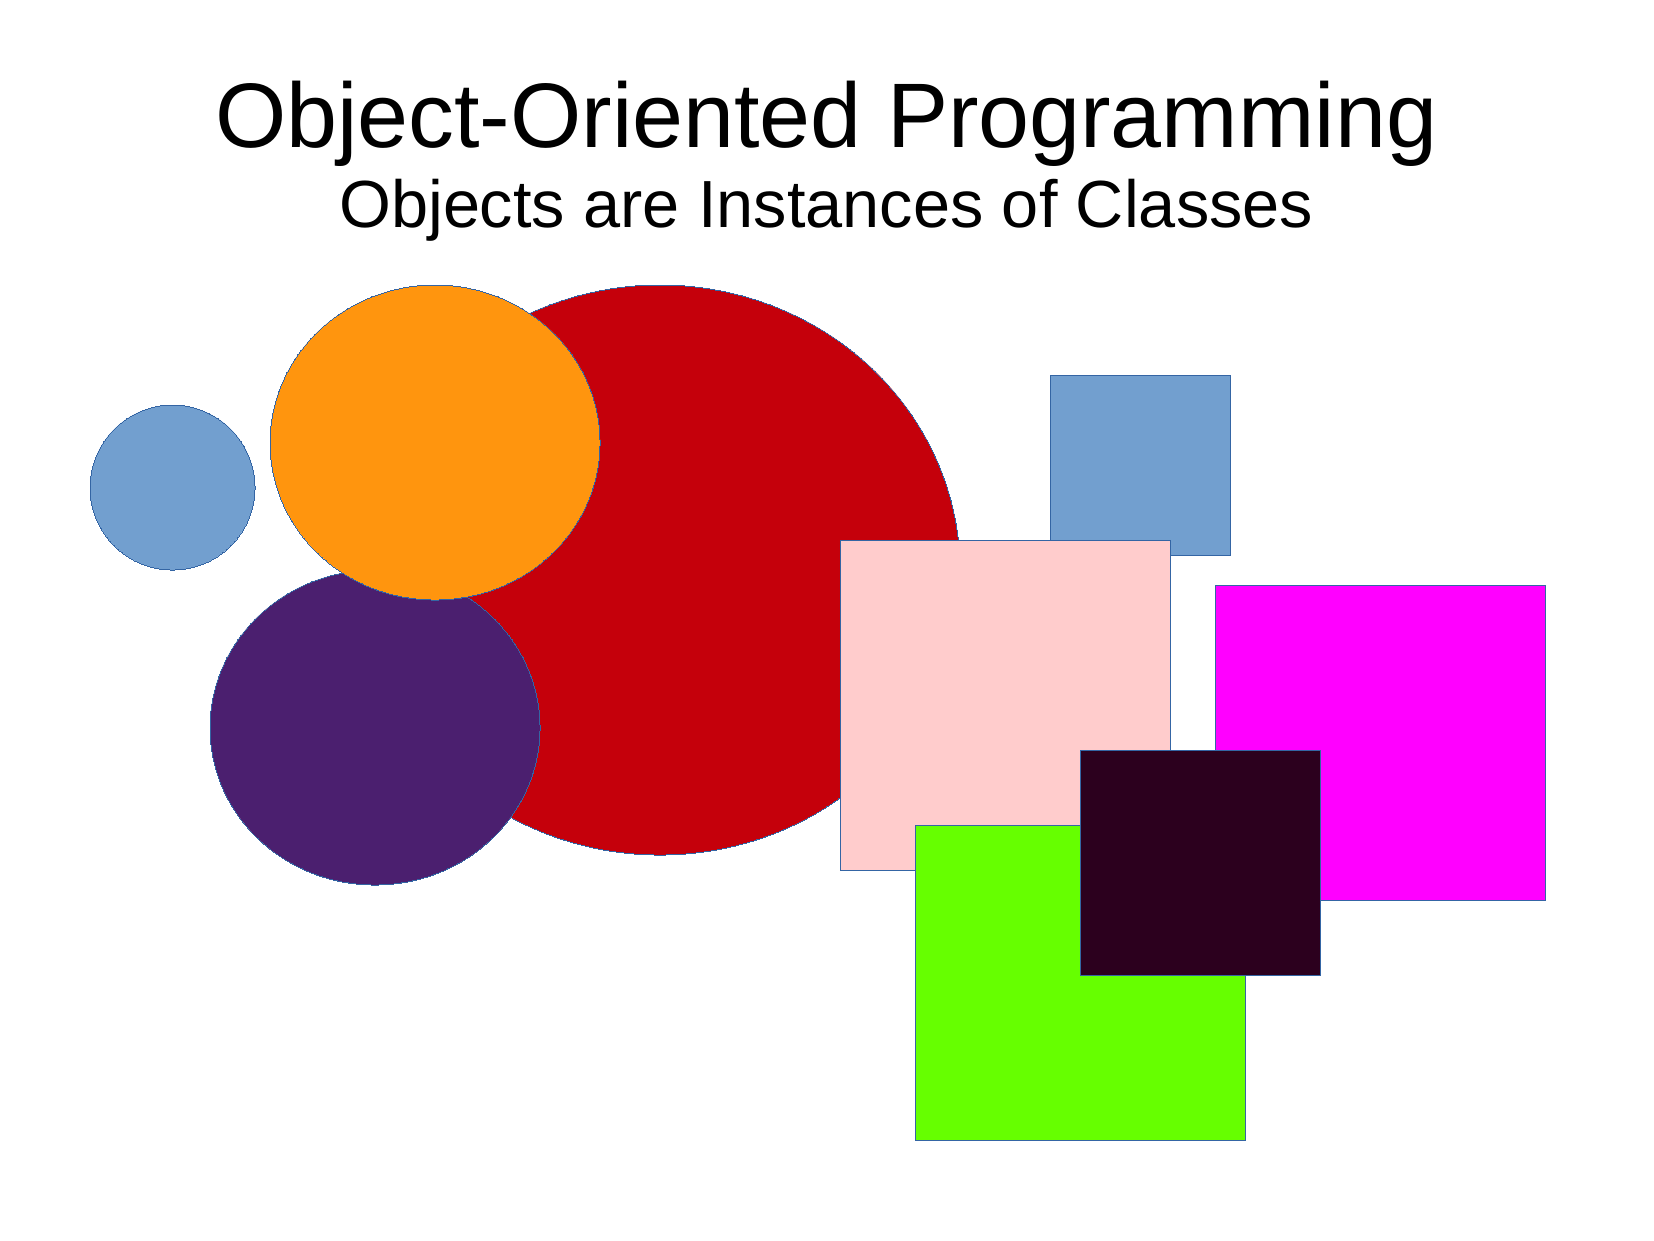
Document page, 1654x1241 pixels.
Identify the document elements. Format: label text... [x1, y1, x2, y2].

text_box [210, 285, 1546, 1141]
title Object-Oriented Programming Objects are Instances of Classes [82, 49, 1571, 257]
text_box [90, 405, 256, 571]
